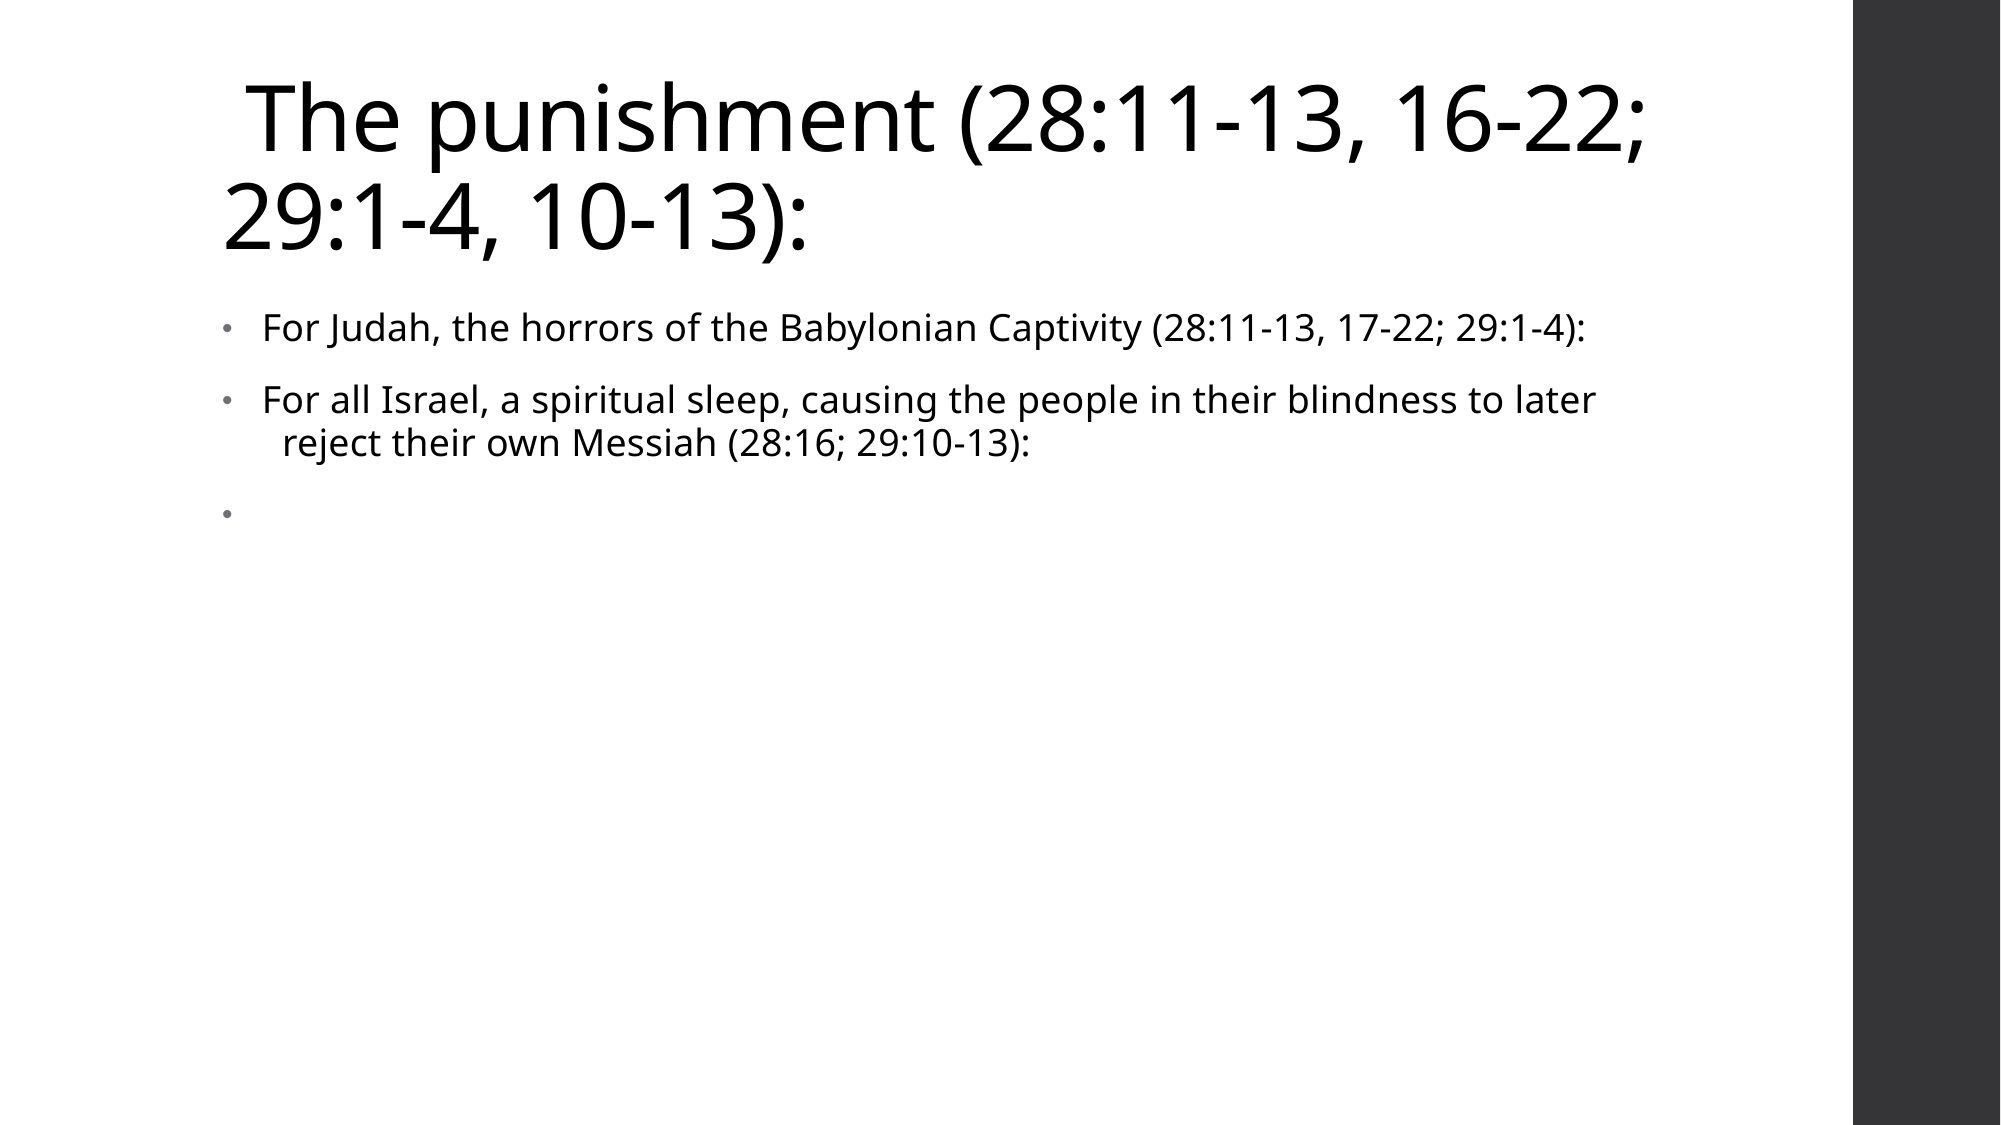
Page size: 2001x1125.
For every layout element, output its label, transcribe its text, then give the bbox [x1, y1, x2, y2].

title The punishment (28:11-13, 16-22; 29:1-4, 10-13): [206, 60, 1797, 278]
list For Judah, the horrors of the Babylonian Captivity (28:11-13, 17-22; 29:1-4): For all Israel, a spiritual sleep, causing the people in their blindness to later reject their own Messiah (28:16; 29:10-13): [206, 299, 1617, 1014]
